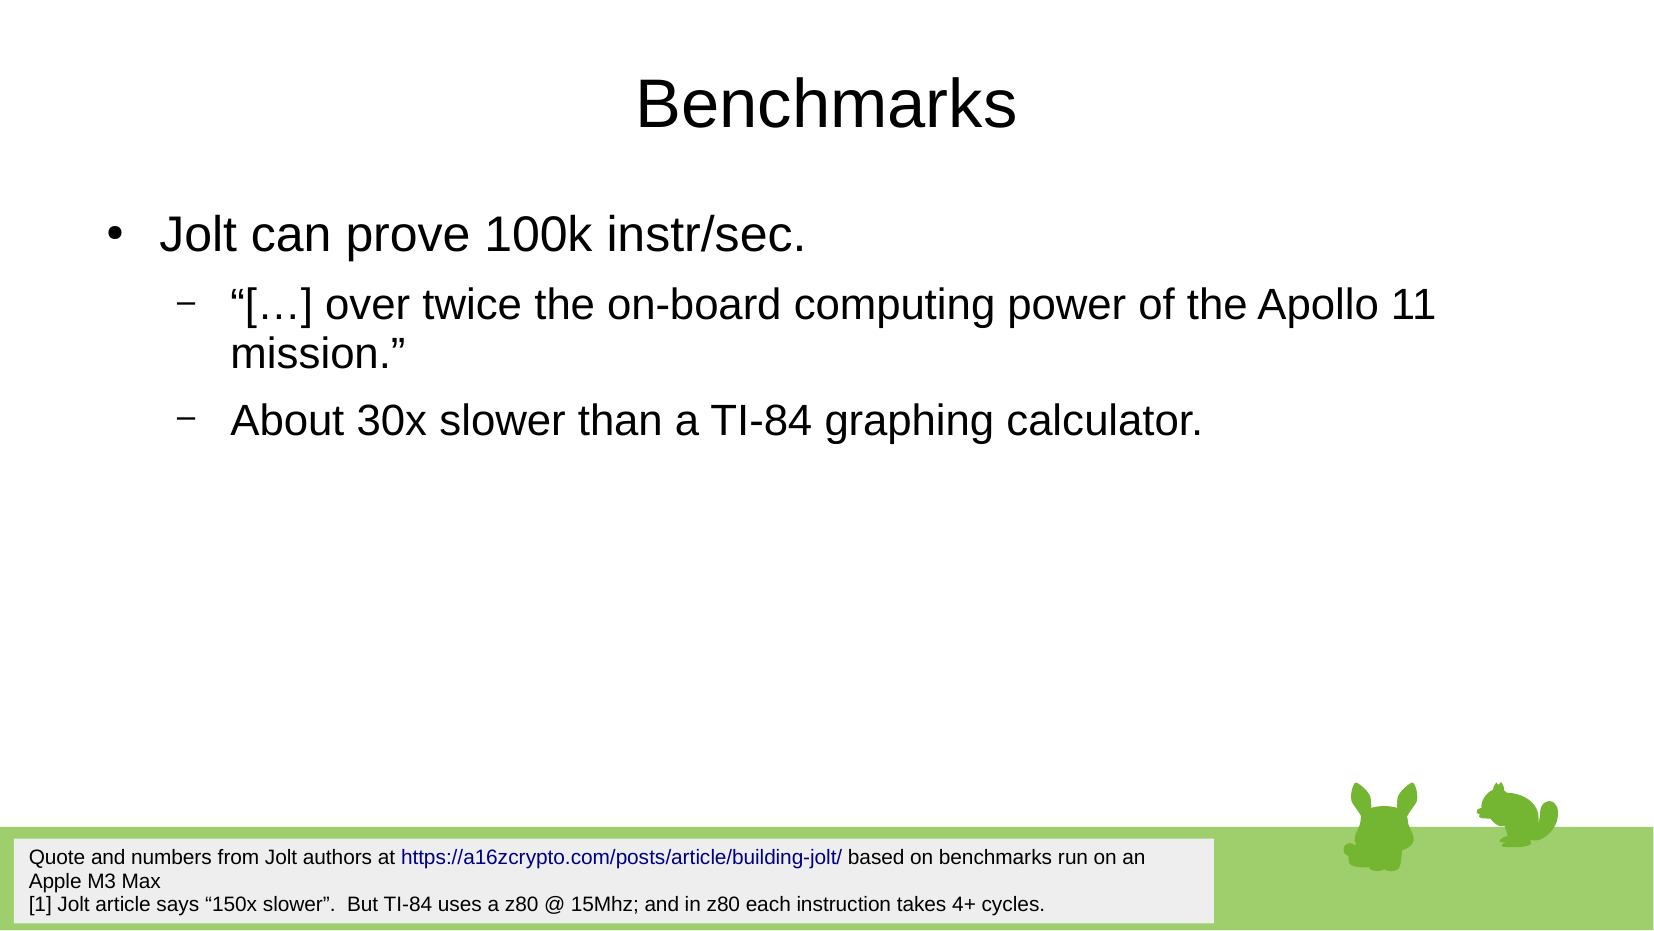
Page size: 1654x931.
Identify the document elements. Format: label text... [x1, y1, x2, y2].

title Benchmarks [88, 29, 1565, 178]
list Jolt can prove 100k instr/sec. “[…] over twice the on-board computing power of the Apollo 11 mission.” About 30x slower than a TI-84 graphing calculator. [88, 206, 1565, 739]
text_box Quote and numbers from Jolt authors at https://a16zcrypto.com/posts/article/building-jolt/ based on benchmarks run on an Apple M3 Max [1] Jolt article says “150x slower”. But TI-84 uses a z80 @ 15Mhz; and in z80 each instruction takes 4+ cycles. [13, 838, 1214, 924]
